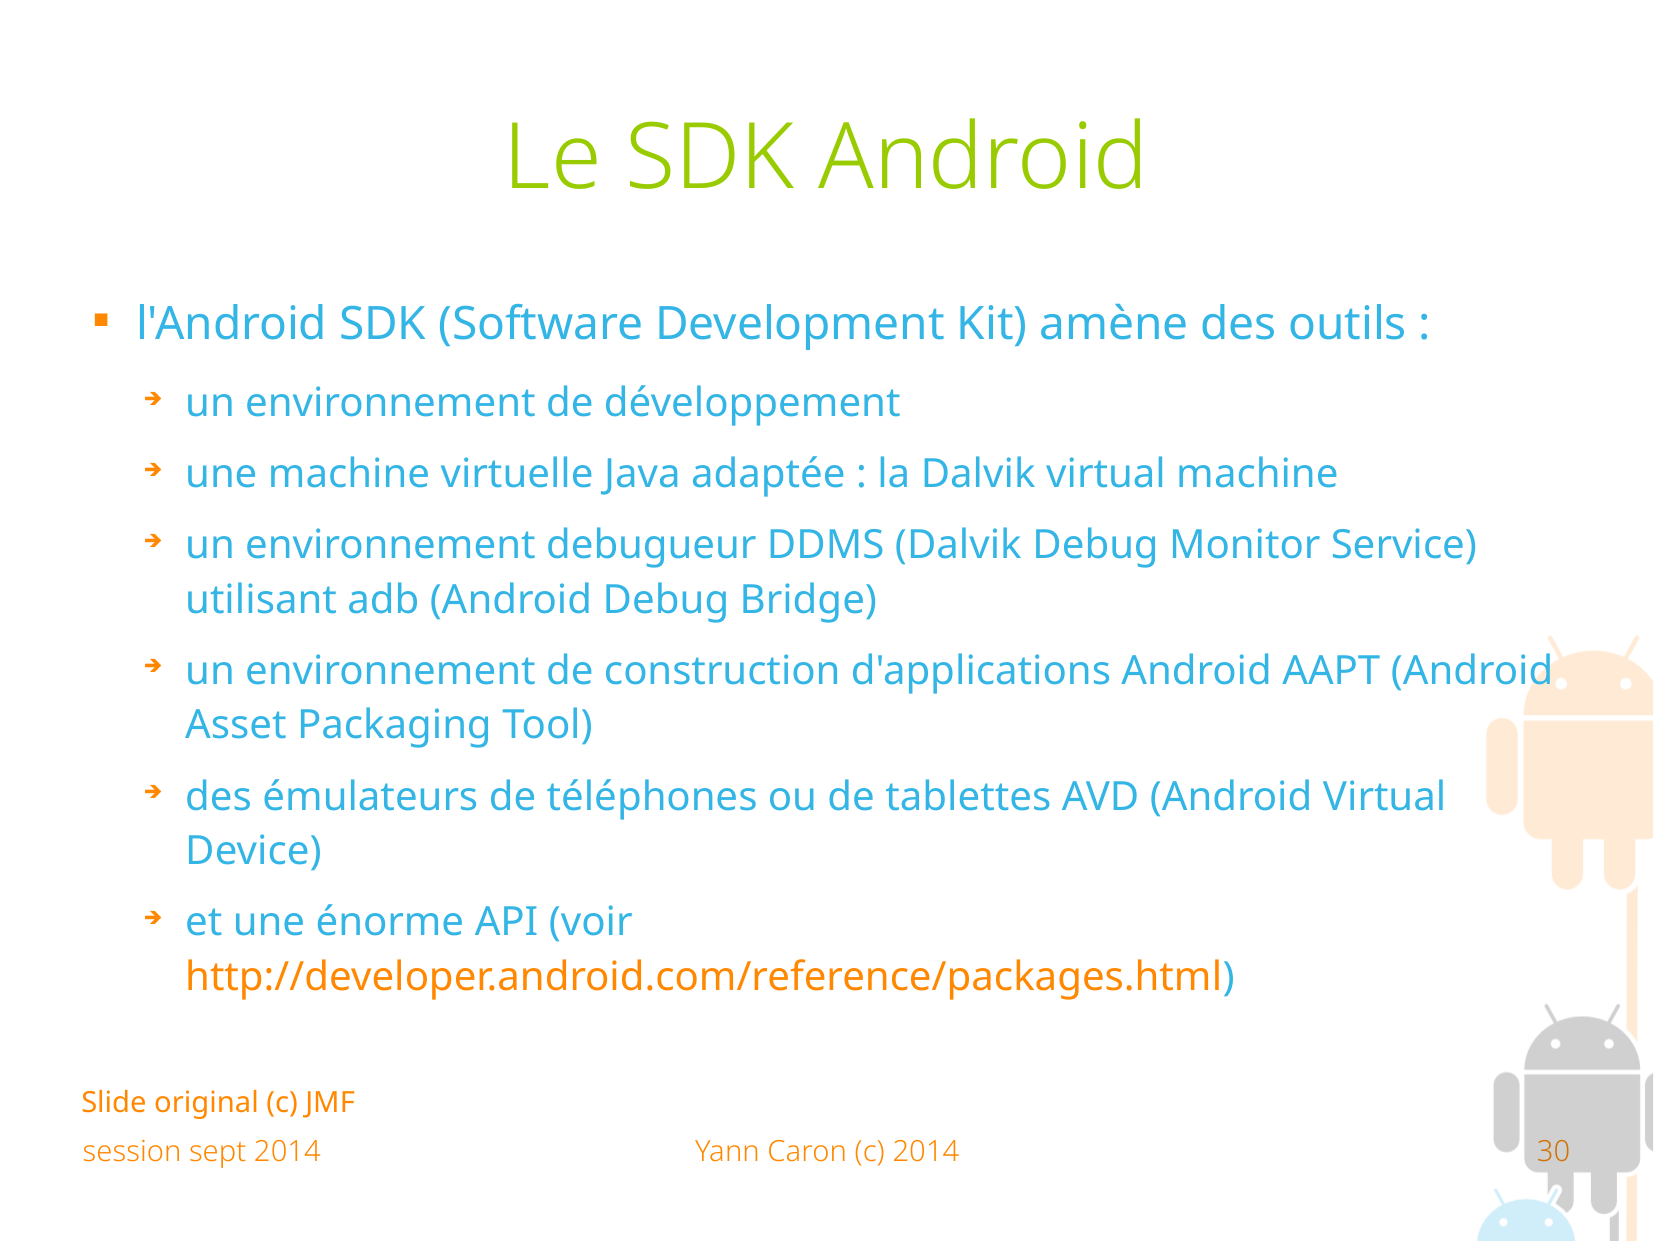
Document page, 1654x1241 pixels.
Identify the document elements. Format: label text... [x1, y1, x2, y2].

title Le SDK Android [82, 49, 1571, 257]
list l'Android SDK (Software Development Kit) amène des outils : un environnement de développement une machine virtuelle Java adaptée : la Dalvik virtual machine un environnement debugueur DDMS (Dalvik Debug Monitor Service) utilisant adb (Android Debug Bridge) un environnement de construction d'applications Android AAPT (Android Asset Packaging Tool) des émulateurs de téléphones ou de tablettes AVD (Android Virtual Device) et une énorme API (voir http://developer.android.com/reference/packages.html) [82, 290, 1571, 1010]
text_box Slide original (c) JMF [66, 1073, 379, 1123]
picture [240, 423, 1654, 1241]
